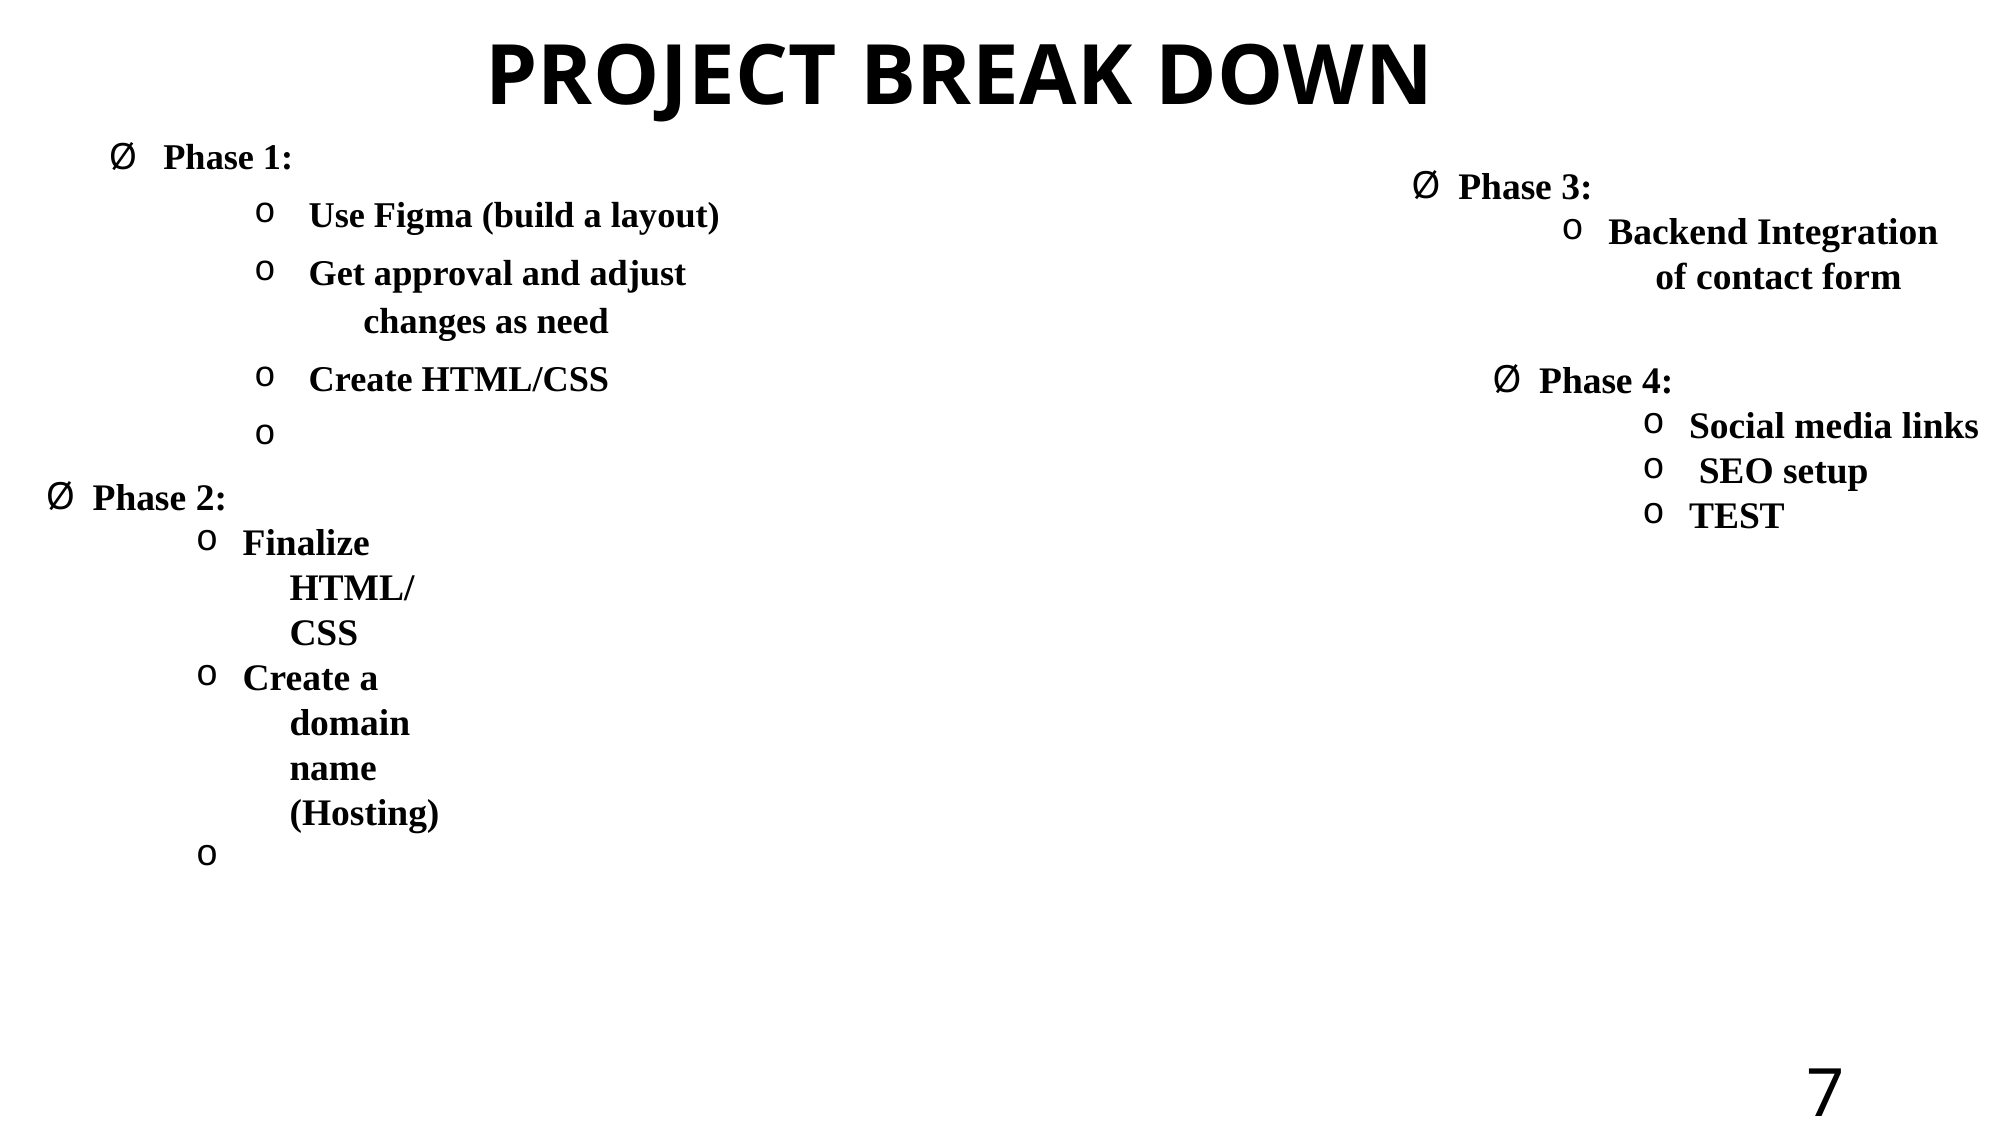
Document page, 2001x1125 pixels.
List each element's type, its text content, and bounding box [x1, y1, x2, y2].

text_box Phase 4: Social media links SEO setup TEST [1477, 348, 1998, 546]
title Project Break down [93, 0, 1848, 179]
slide_number 7 [1791, 1042, 1902, 1103]
text_box Phase 3: Backend Integration of contact form [1396, 154, 1956, 306]
list Phase 1: Use Figma (build a layout) Get approval and adjust changes as need Create HTML/CSS [93, 121, 754, 448]
text_box Phase 2: Finalize HTML/ CSS Create a domain name (Hosting) [30, 465, 481, 754]
